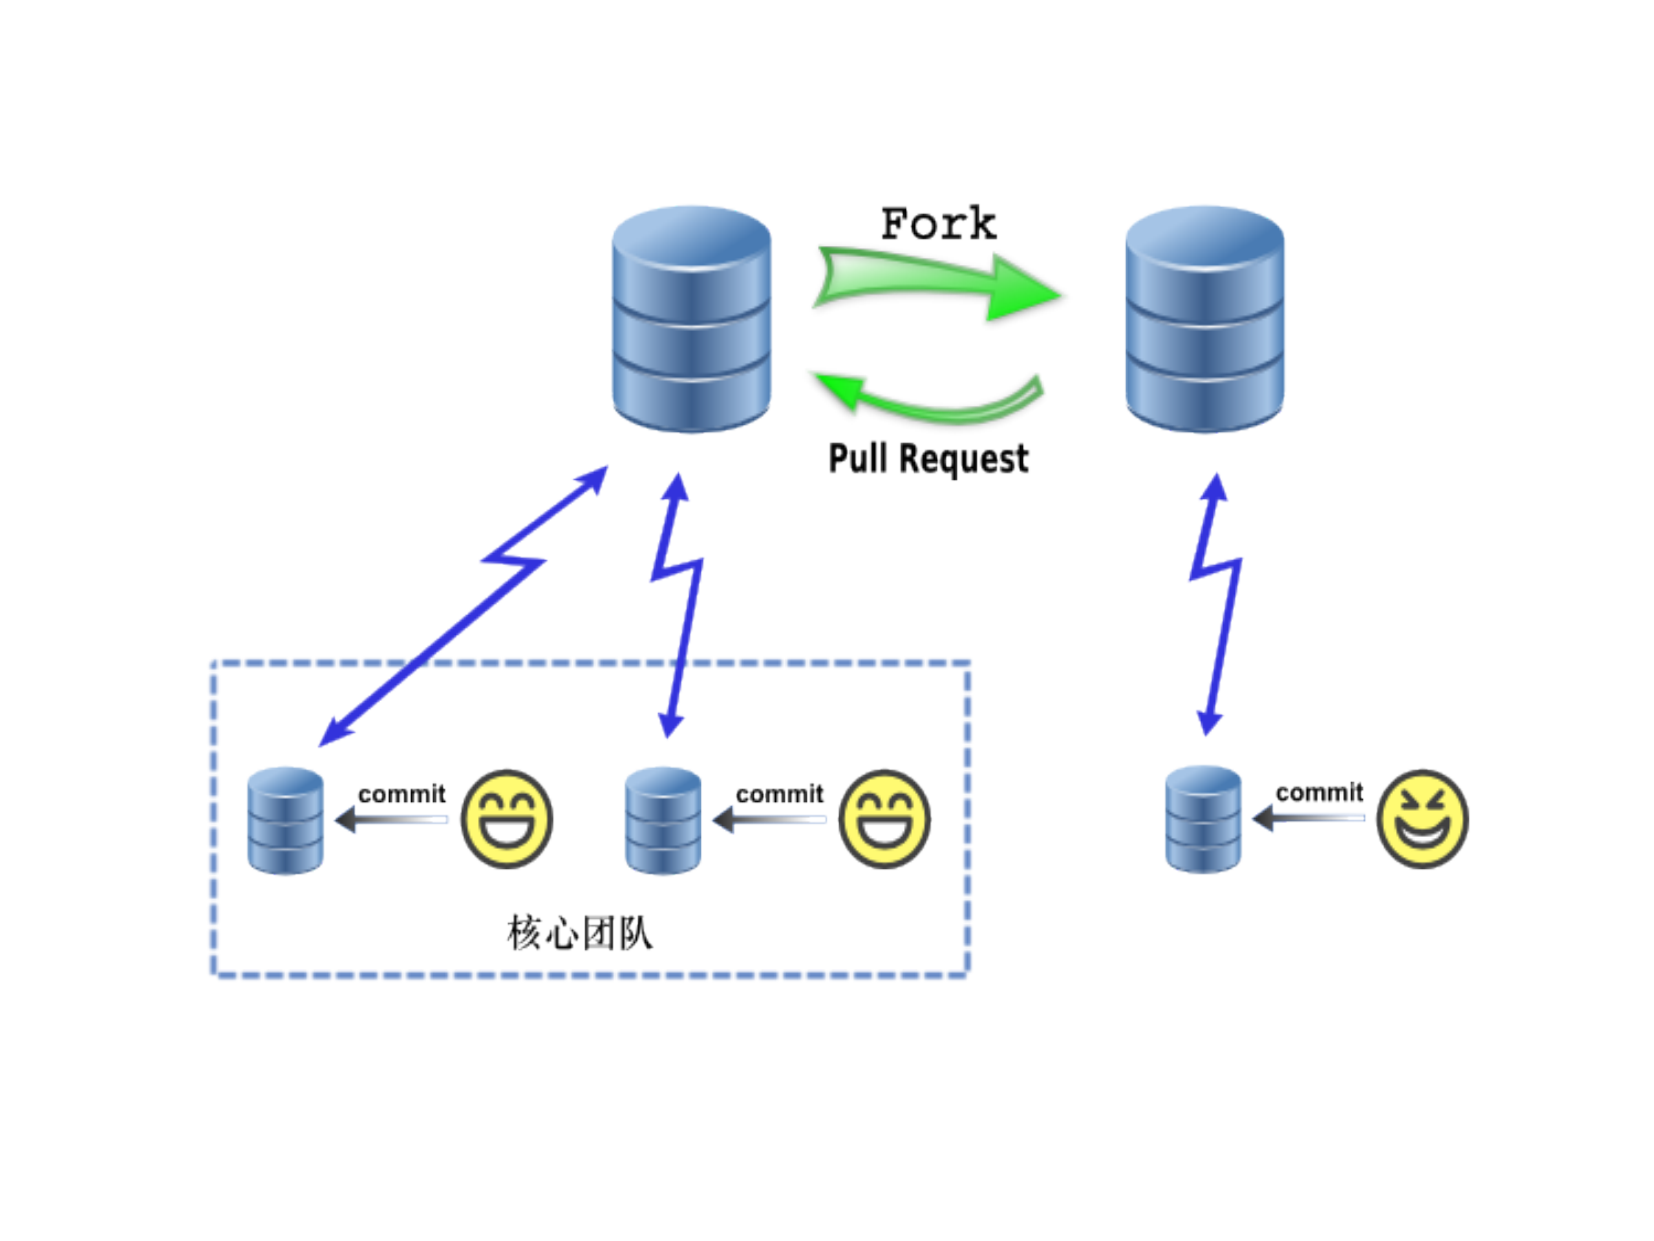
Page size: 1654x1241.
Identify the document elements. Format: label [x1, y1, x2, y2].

picture [177, 171, 1501, 1016]
